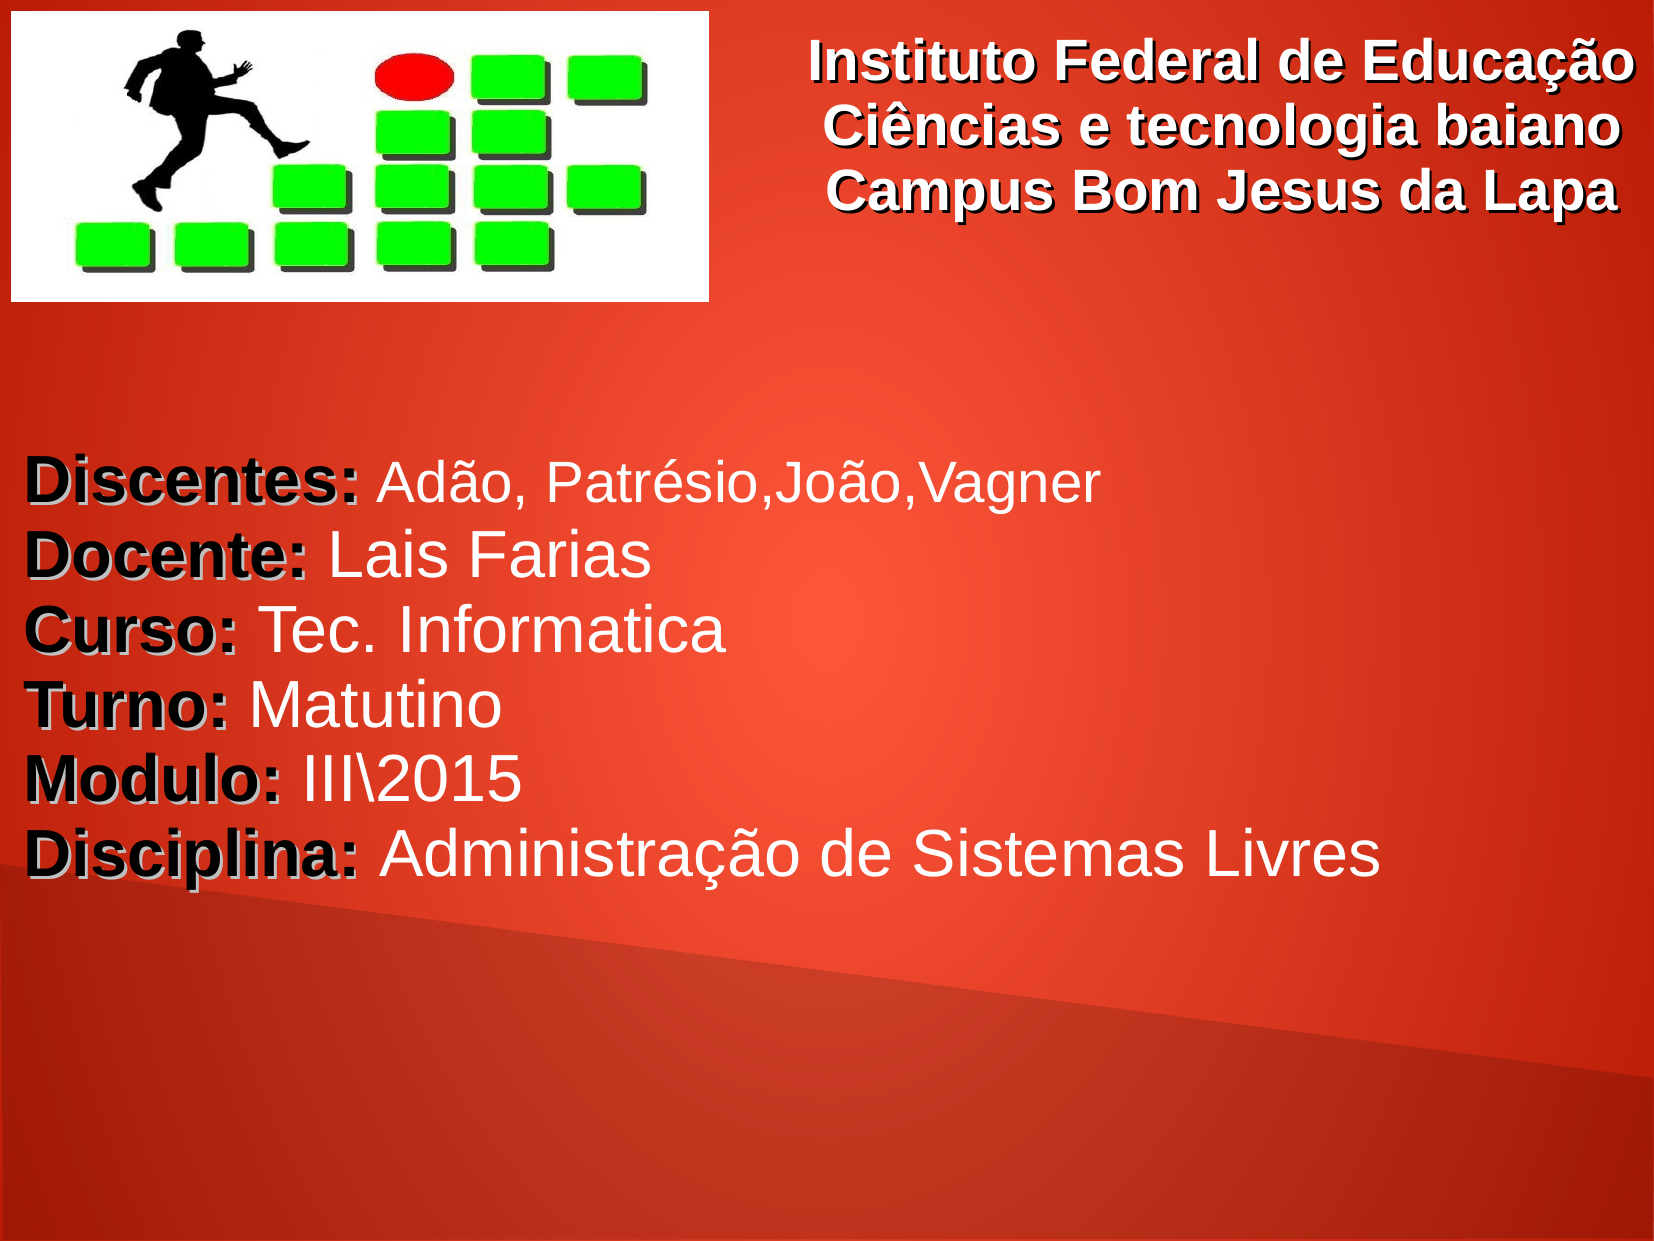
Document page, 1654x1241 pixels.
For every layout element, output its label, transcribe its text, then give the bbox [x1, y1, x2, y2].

picture [11, 11, 709, 302]
subtitle Discentes: Adão, Patrésio,João,Vagner Docente: Lais Farias Curso: Tec. Informatica Turno: Matutino Modulo: III\2015 Disciplina: Administração de Sistemas Livres [23, 389, 1571, 1019]
title Instituto Federal de Educação Ciências e tecnologia baiano Campus Bom Jesus da Lapa [791, 14, 1654, 237]
